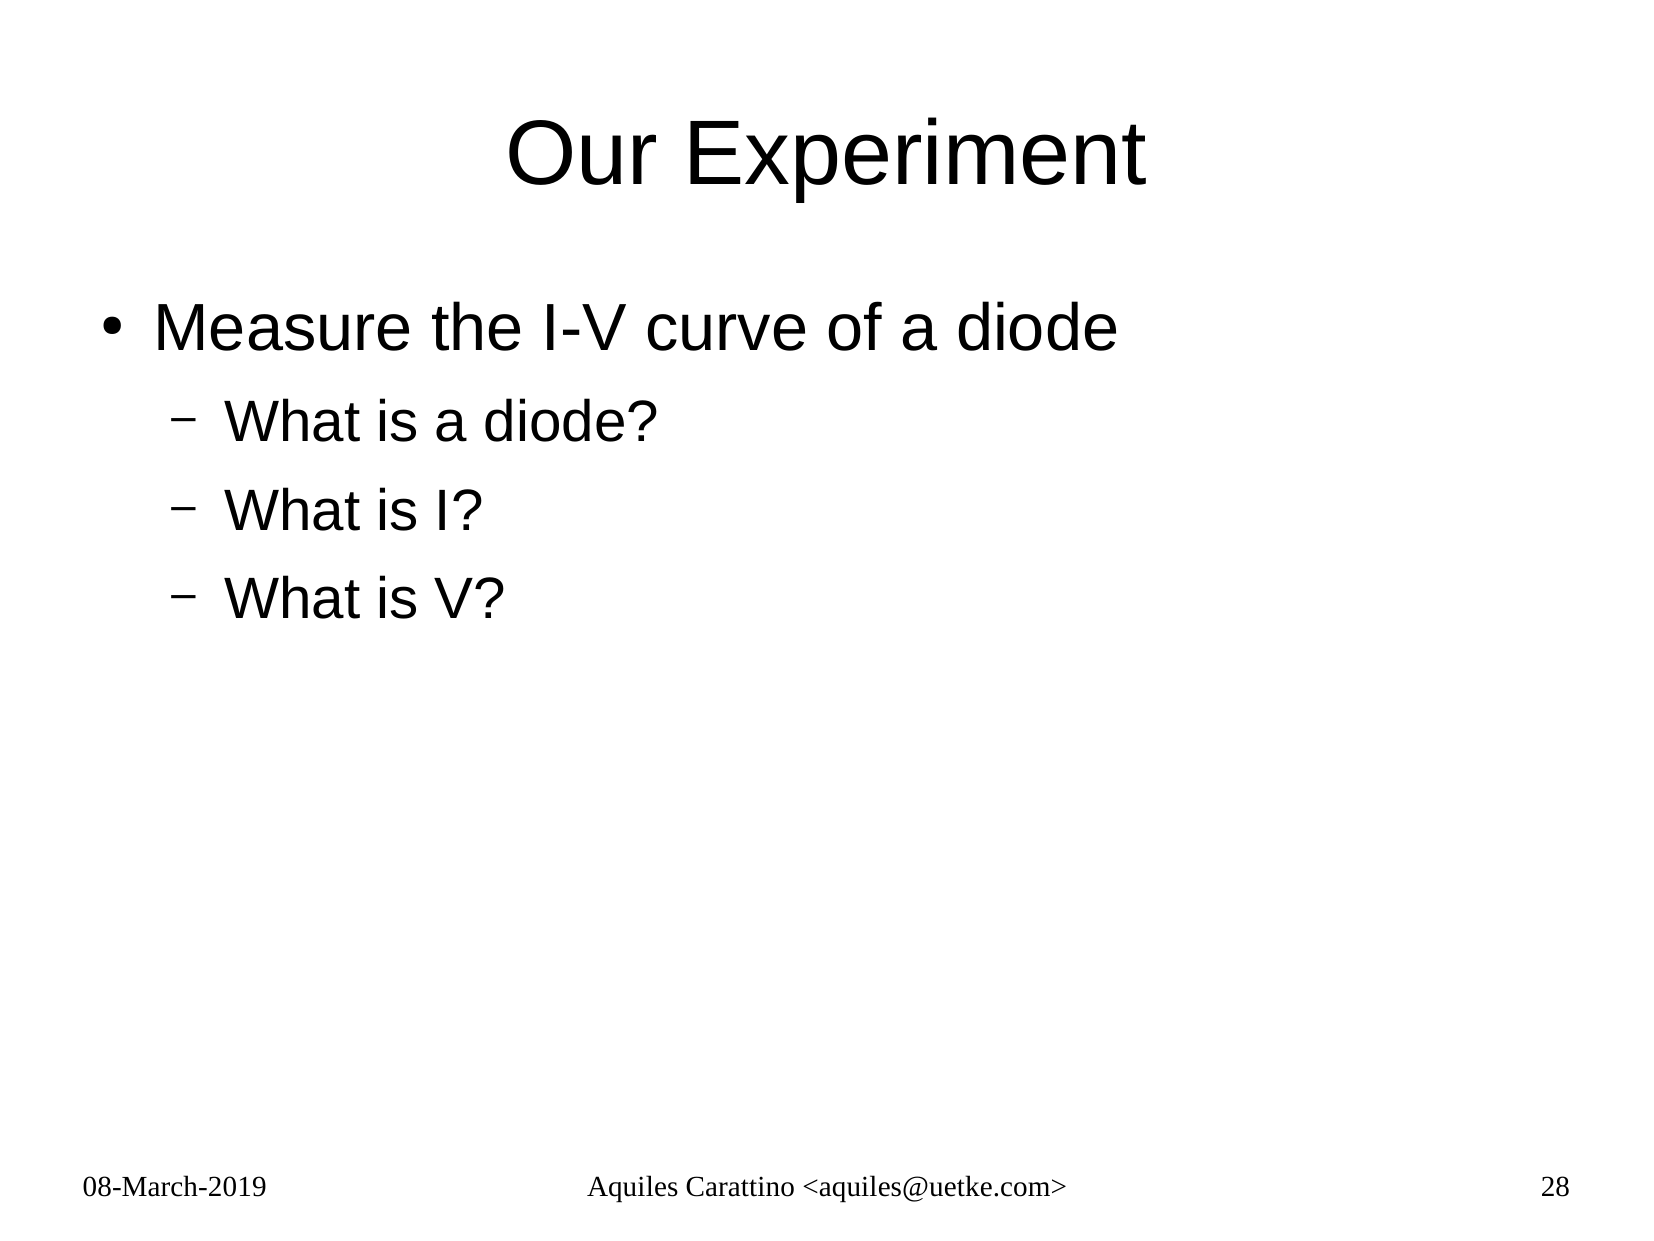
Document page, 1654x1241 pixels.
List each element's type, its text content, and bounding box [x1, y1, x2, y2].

title Our Experiment [82, 49, 1571, 257]
list Measure the I-V curve of a diode What is a diode? What is I? What is V? [82, 290, 1571, 1010]
